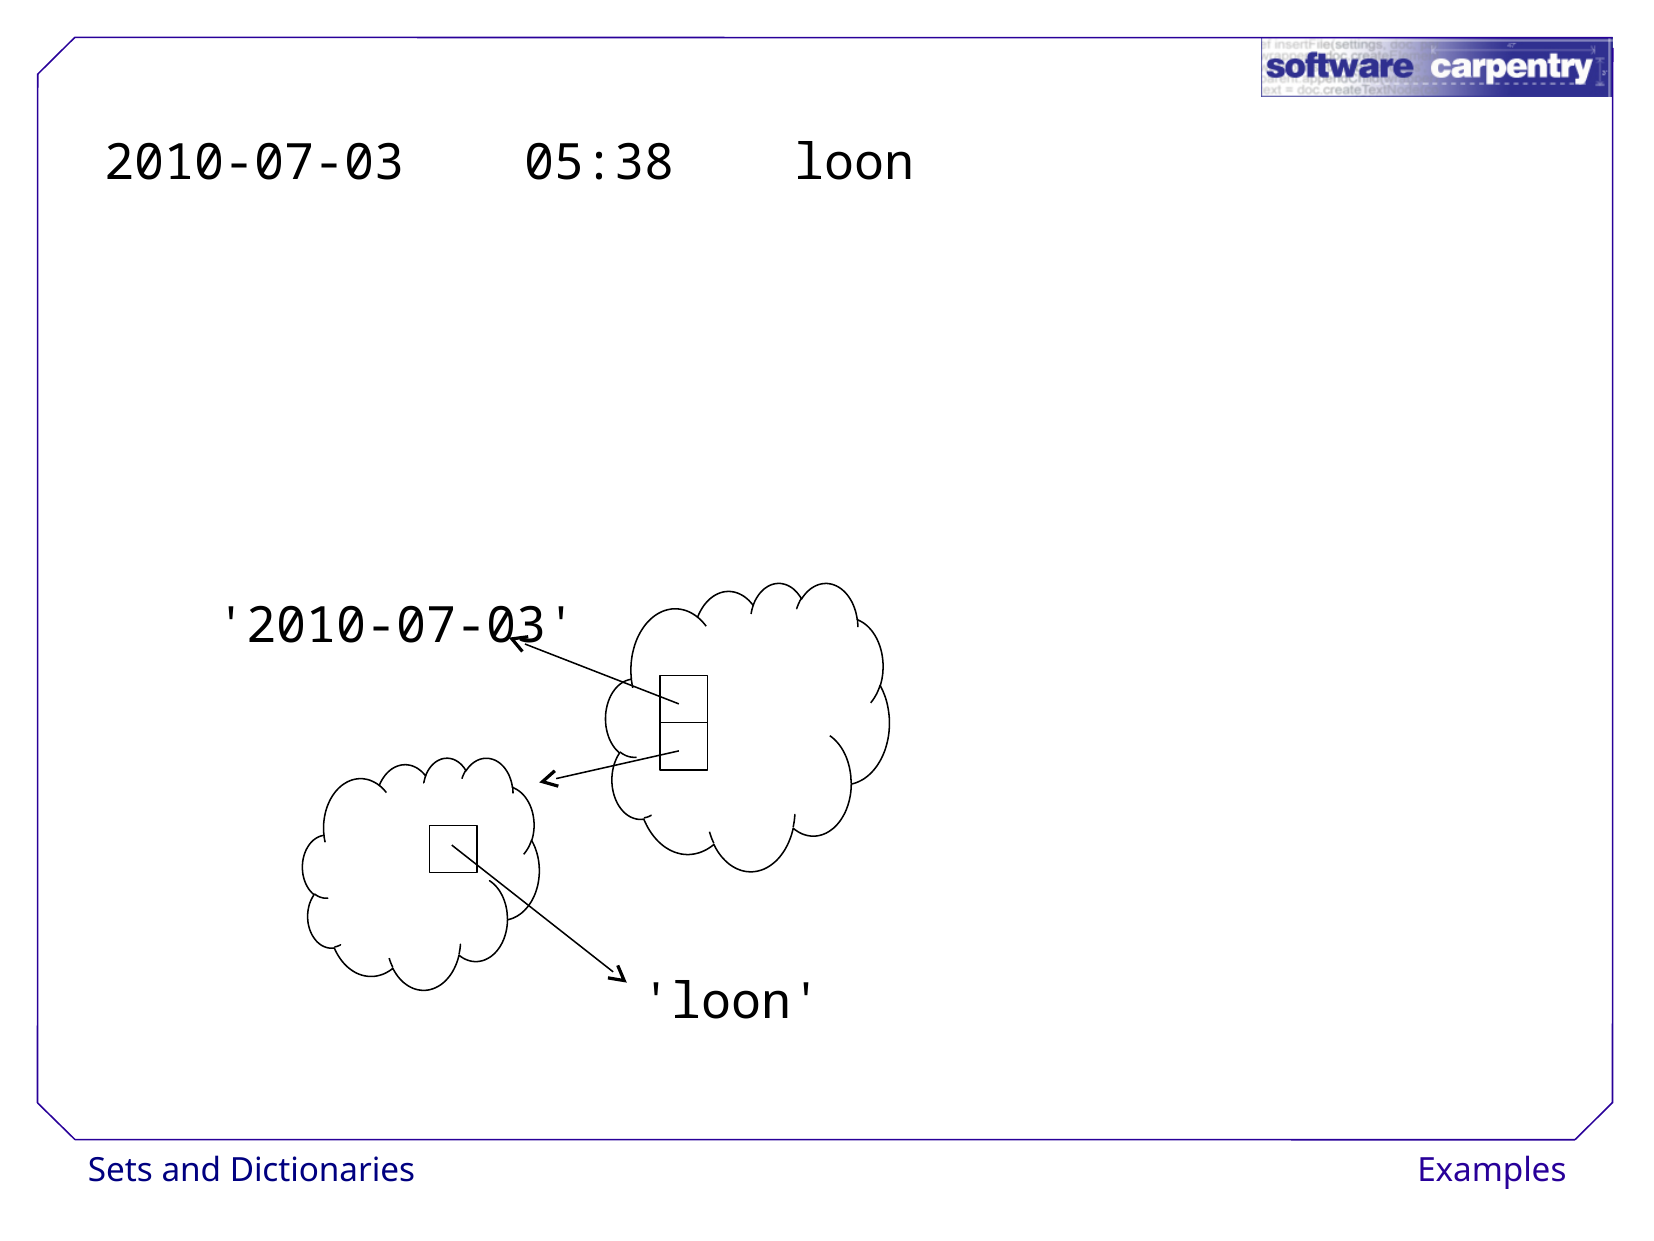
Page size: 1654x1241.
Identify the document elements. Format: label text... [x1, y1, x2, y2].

text_box 'loon' [626, 966, 777, 1033]
text_box 2010-07-03 05:38 loon [89, 107, 1512, 521]
text_box '2010-07-03' [201, 590, 500, 657]
picture [1261, 39, 1613, 97]
